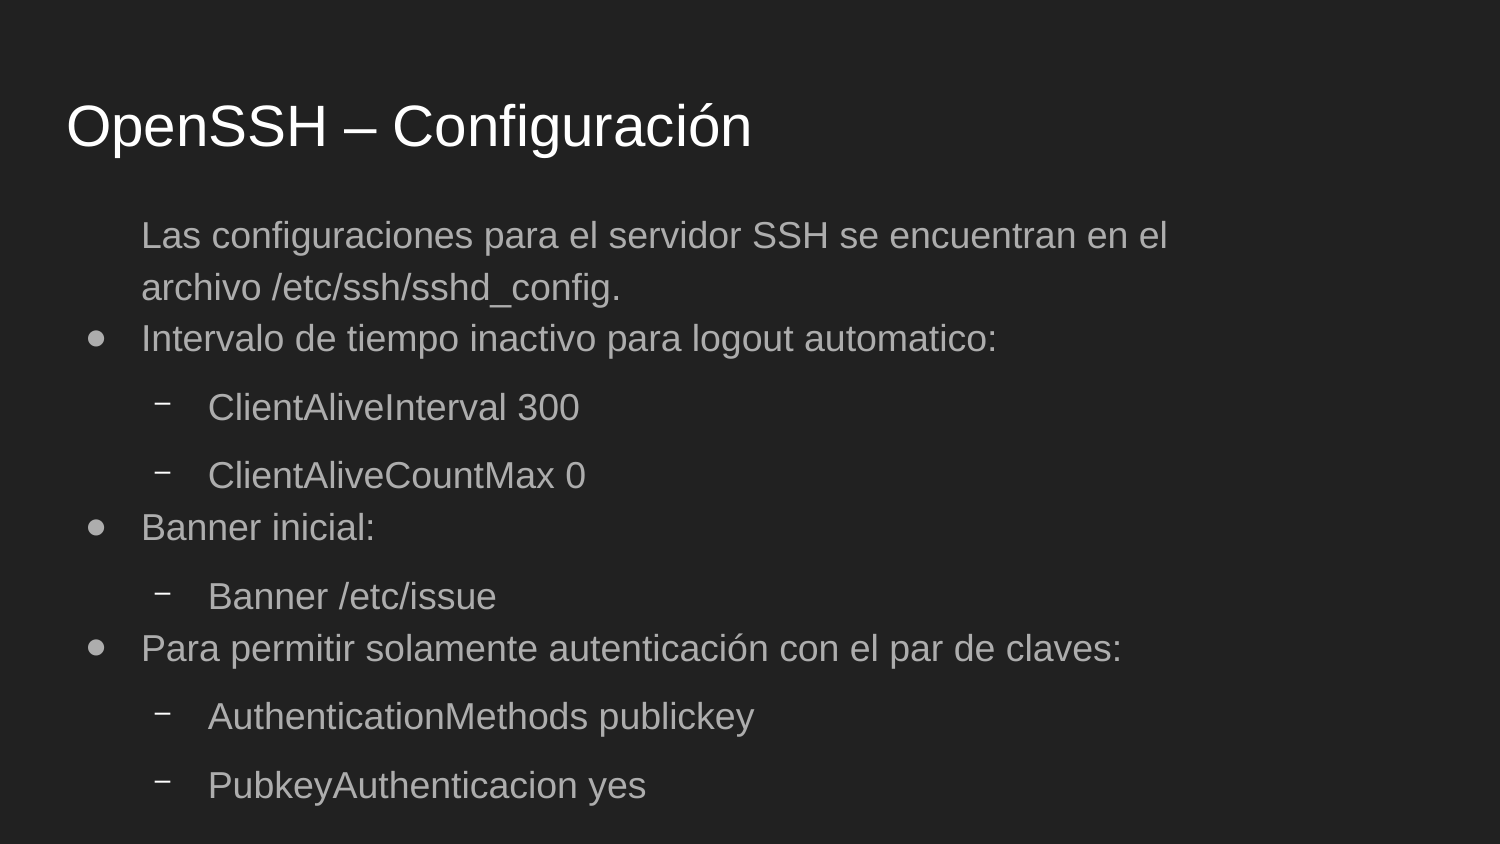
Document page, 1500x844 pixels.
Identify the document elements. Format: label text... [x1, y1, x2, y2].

list Las configuraciones para el servidor SSH se encuentran en el archivo /etc/ssh/sshd_config. Intervalo de tiempo inactivo para logout automatico: ClientAliveInterval 300 ClientAliveCountMax 0 Banner inicial: Banner /etc/issue Para permitir solamente autenticación con el par de claves: AuthenticationMethods publickey PubkeyAuthenticacion yes [51, 189, 1261, 750]
title OpenSSH – Configuración [51, 72, 1449, 167]
